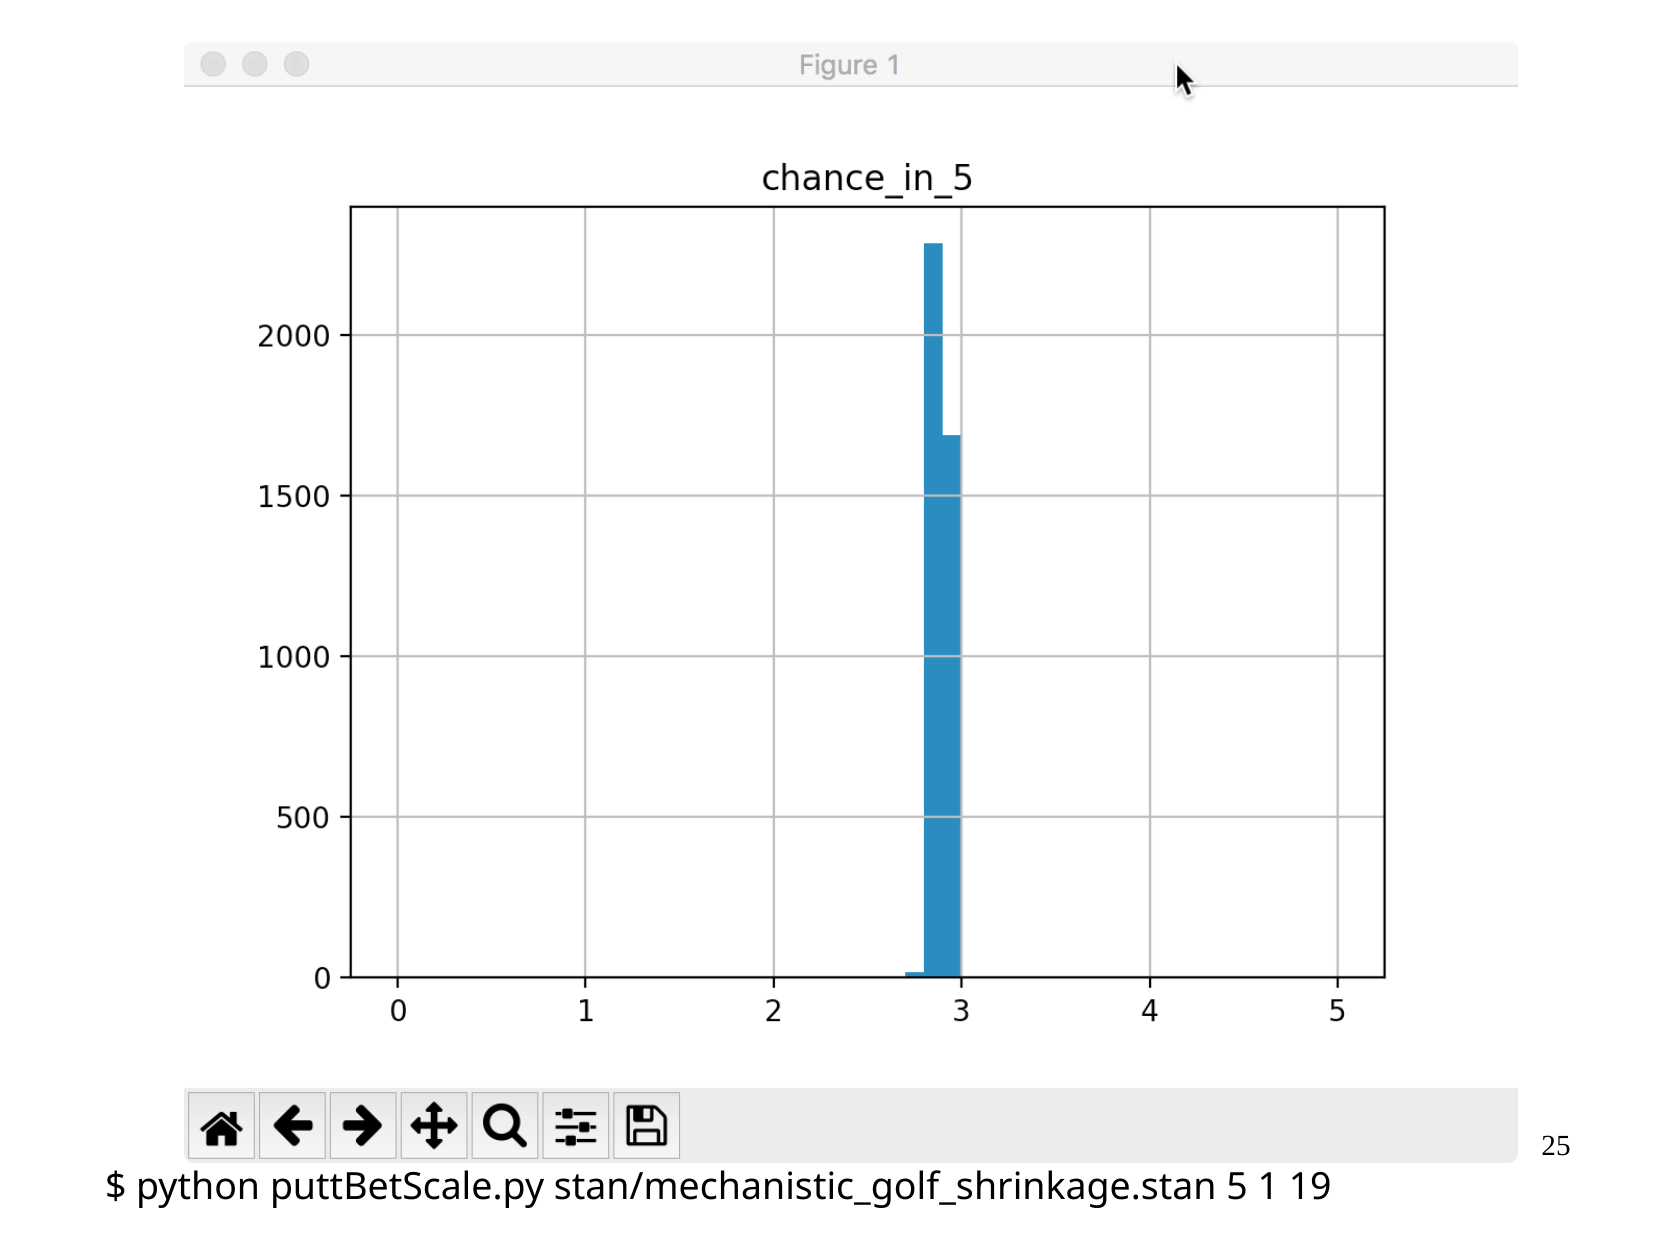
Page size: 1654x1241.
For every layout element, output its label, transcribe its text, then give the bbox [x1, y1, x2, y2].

list $ python puttBetScale.py stan/mechanistic_golf_shrinkage.stan 5 1 19 [105, 1159, 1601, 1241]
picture [184, 41, 1518, 1163]
